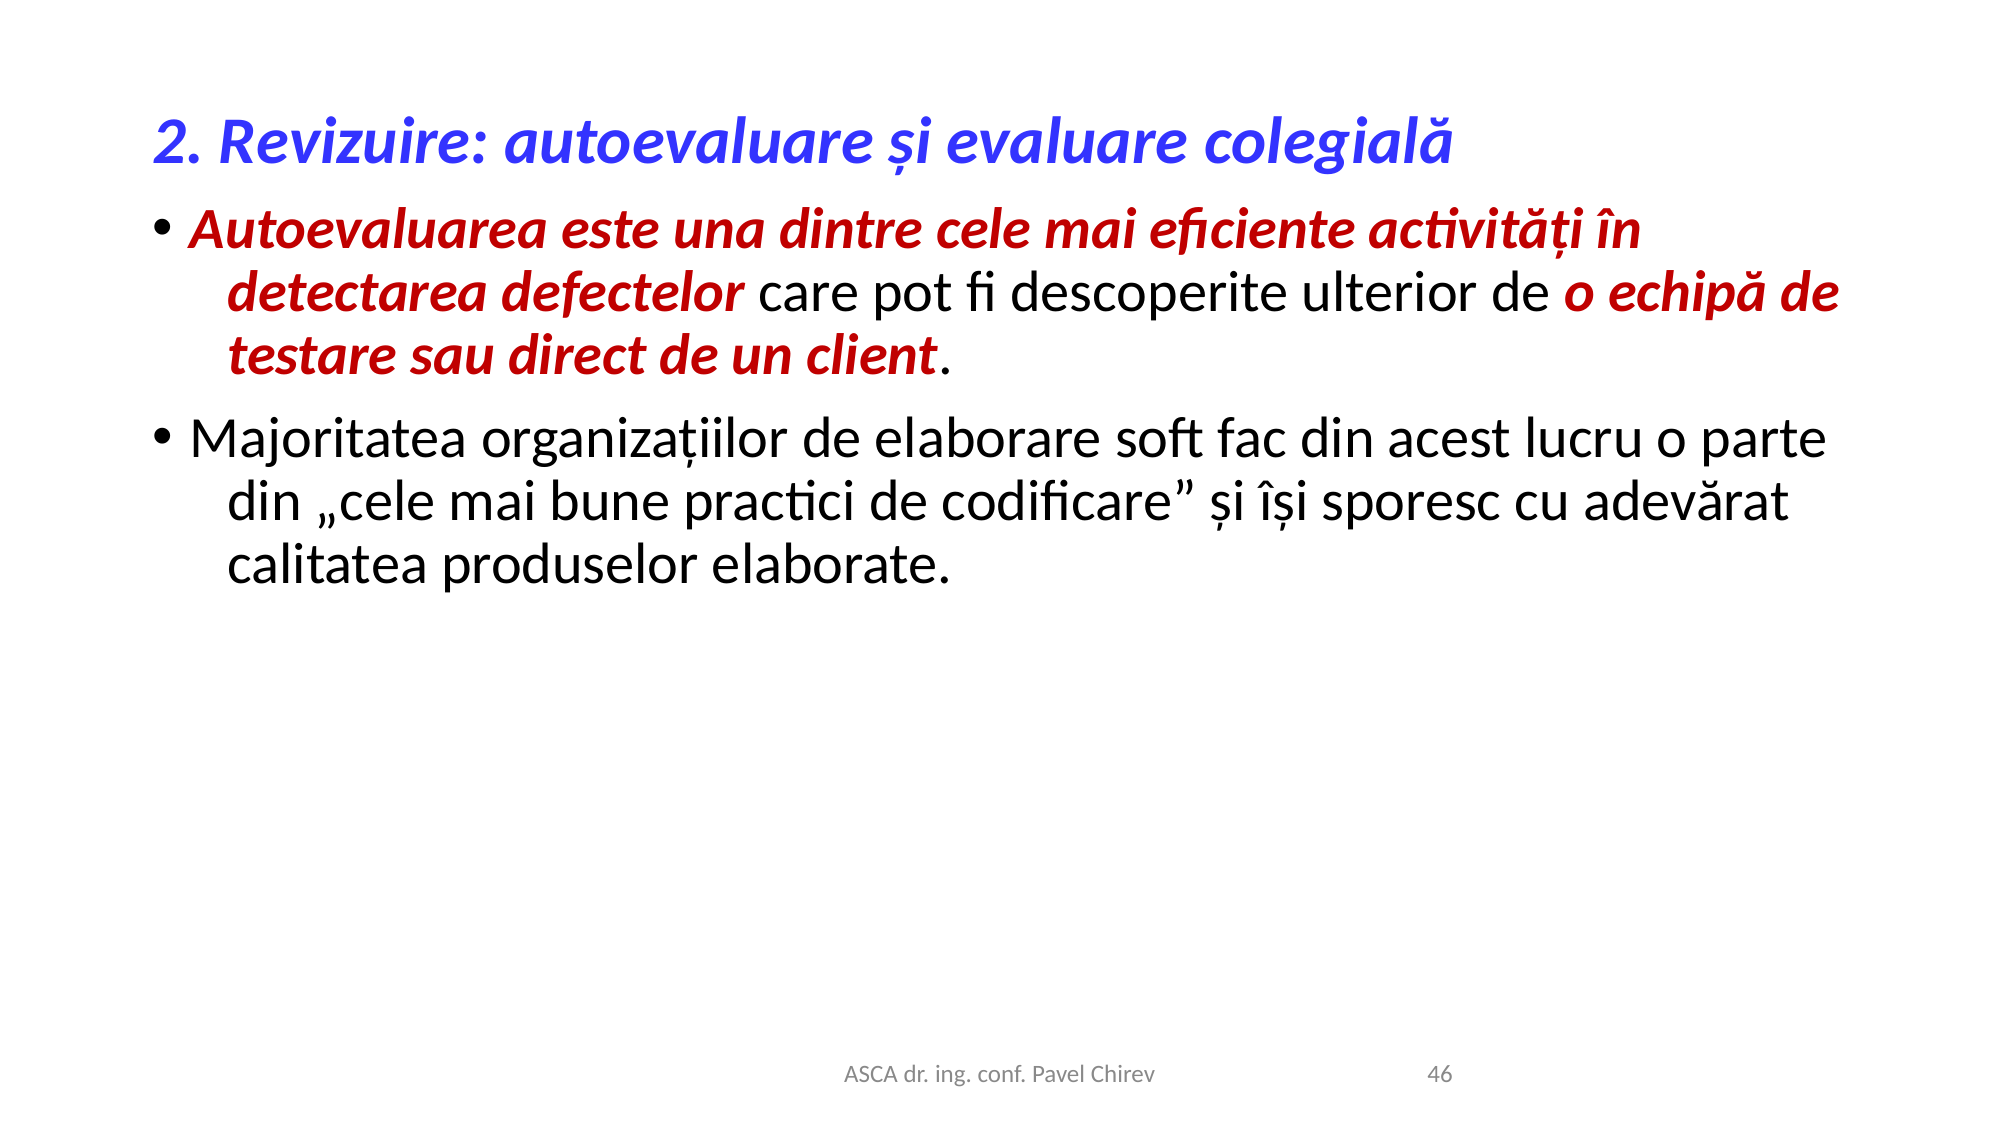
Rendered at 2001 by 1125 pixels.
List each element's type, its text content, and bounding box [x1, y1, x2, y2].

list 2. Revizuire: autoevaluare și evaluare colegială Autoevaluarea este una dintre cele mai eficiente activități în detectarea defectelor care pot fi descoperite ulterior de o echipă de testare sau direct de un client. Majoritatea organizațiilor de elaborare soft fac din acest lucru o parte din „cele mai bune practici de codificare” și își sporesc cu adevărat calitatea produselor elaborate. [137, 97, 1863, 1014]
text_box ASCA dr. ing. conf. Pavel Chirev [662, 1042, 1338, 1103]
text_box [1412, 1042, 1863, 1103]
